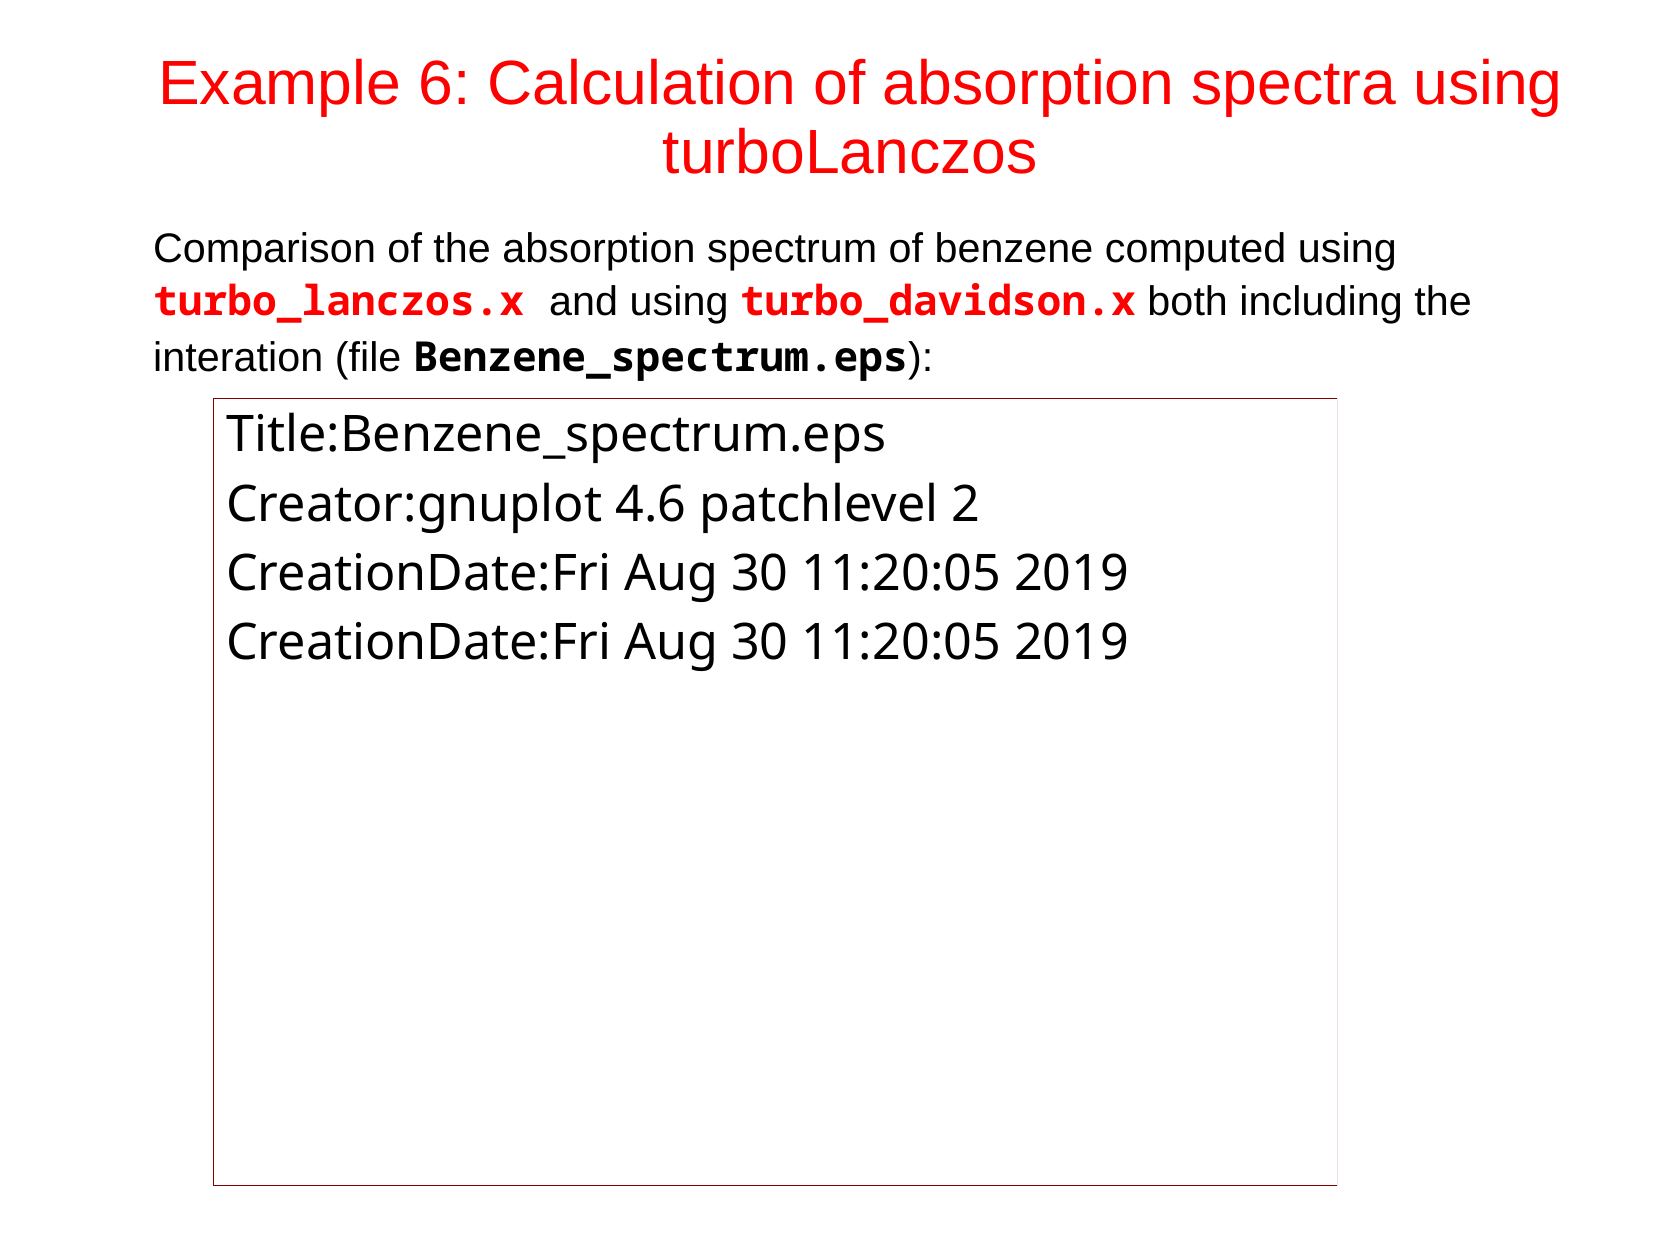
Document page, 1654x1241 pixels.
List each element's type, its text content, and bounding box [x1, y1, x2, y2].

picture [210, 395, 1338, 1186]
list Comparison of the absorption spectrum of benzene computed using turbo_lanczos.x and using turbo_davidson.x both including the interation (file Benzene_spectrum.eps): [82, 225, 1572, 385]
text_box Example 6: Calculation of absorption spectra using turboLanczos [16, 33, 1654, 202]
